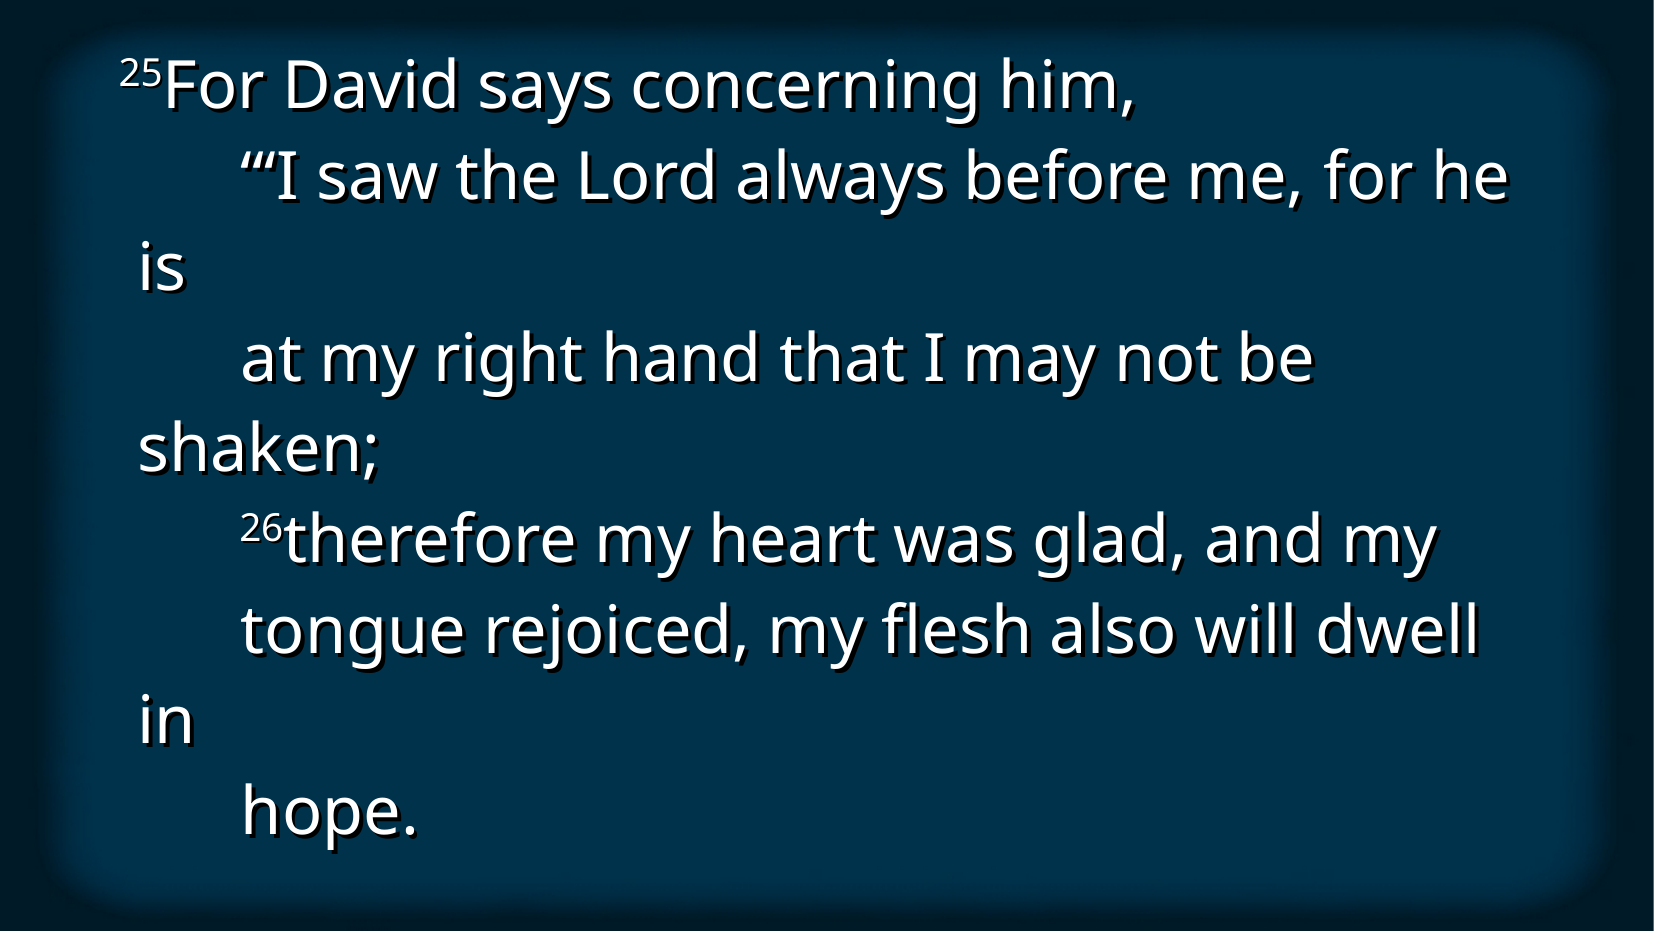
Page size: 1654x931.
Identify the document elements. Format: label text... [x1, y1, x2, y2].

picture [0, 0, 1654, 931]
text_box 25For David says concerning him, “‘I saw the Lord always before me, for he is at my right hand that I may not be shaken; 26therefore my heart was glad, and my tongue rejoiced, my flesh also will dwell in hope. [103, 30, 1559, 578]
